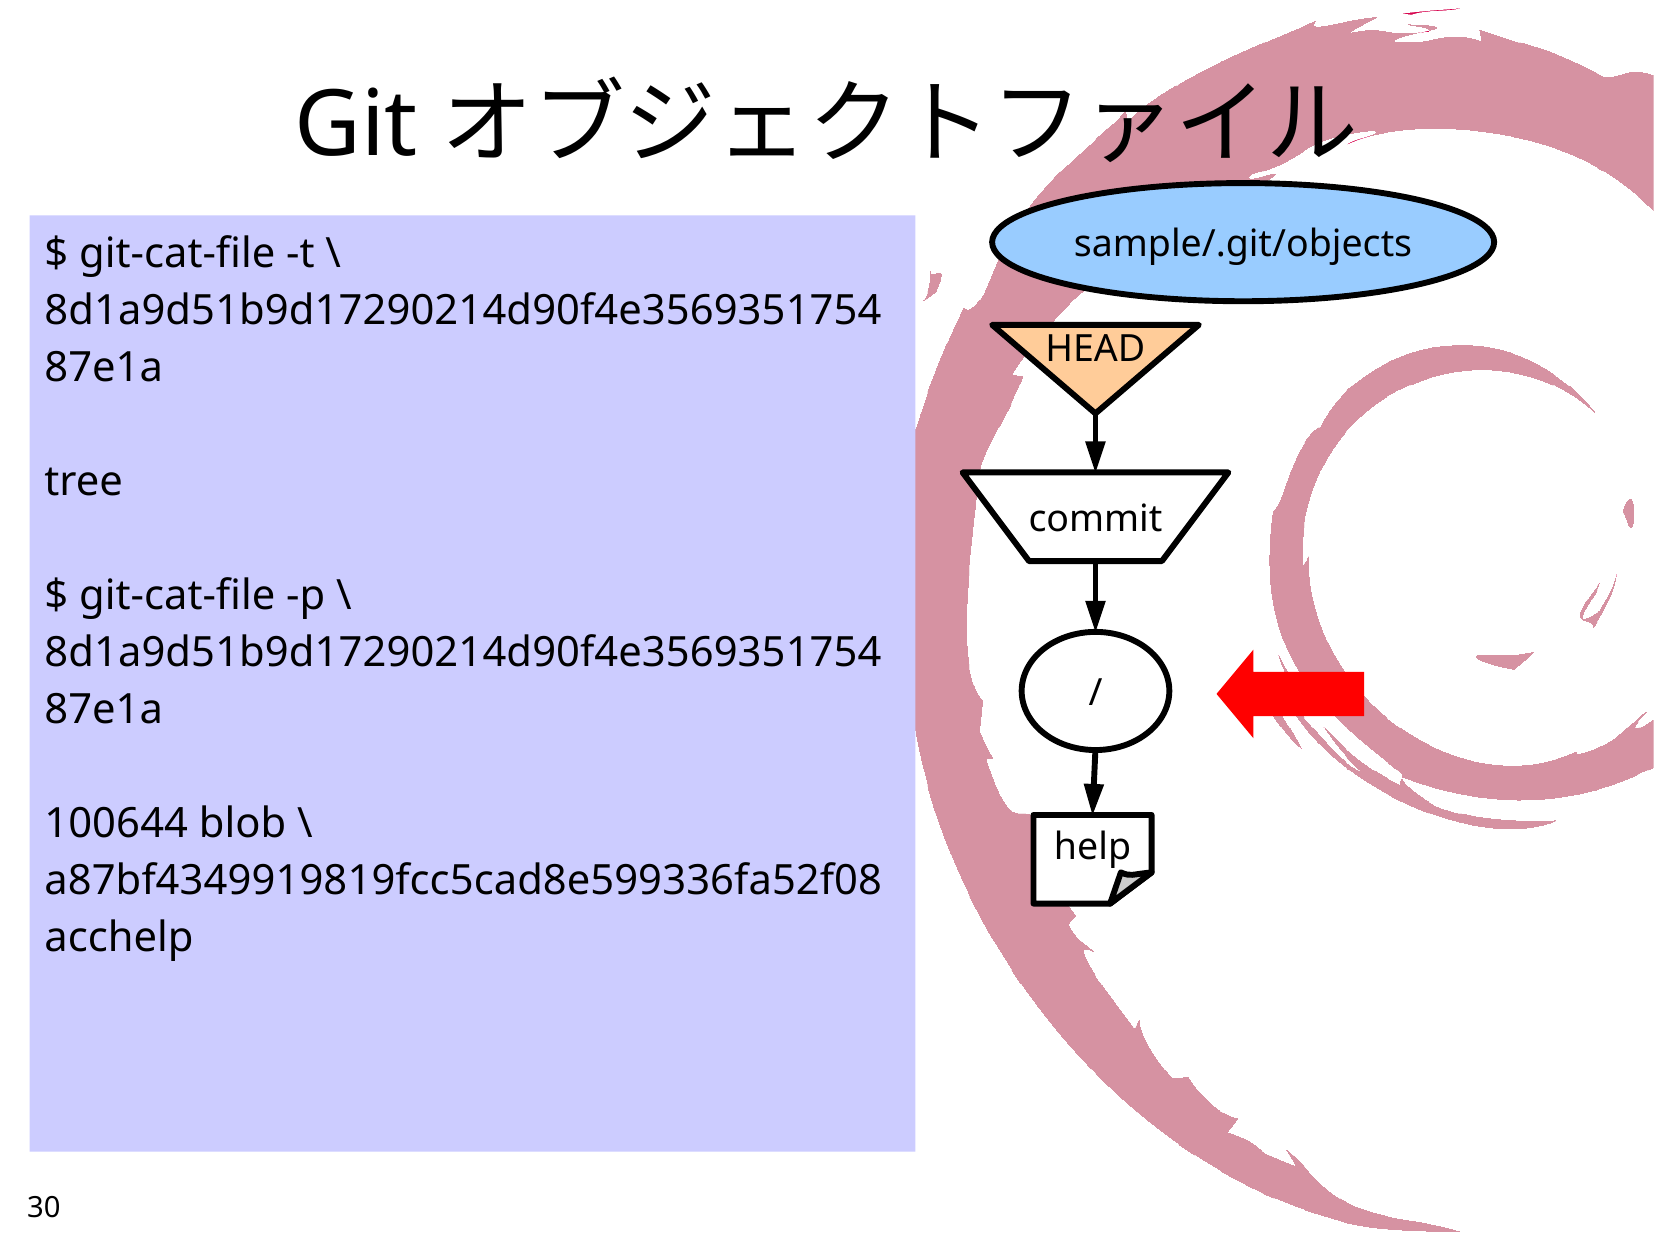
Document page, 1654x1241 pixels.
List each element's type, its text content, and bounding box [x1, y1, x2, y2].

text_box help [1033, 814, 1152, 904]
text_box HEAD [992, 324, 1199, 413]
text_box commit [962, 472, 1229, 562]
text_box $ git-cat-file -t \ 8d1a9d51b9d17290214d90f4e356935175487e1a tree $ git-cat-file -p \ 8d1a9d51b9d17290214d90f4e356935175487e1a 100644 blob \ a87bf4349919819fcc5cad8e599336fa52f08acchelp [29, 215, 916, 1152]
text_box / [1021, 631, 1170, 750]
title Git オブジェクトファイル [276, 49, 1378, 257]
text_box sample/.git/objects [992, 183, 1495, 302]
picture [886, 0, 1654, 1241]
text_box [1216, 649, 1365, 739]
